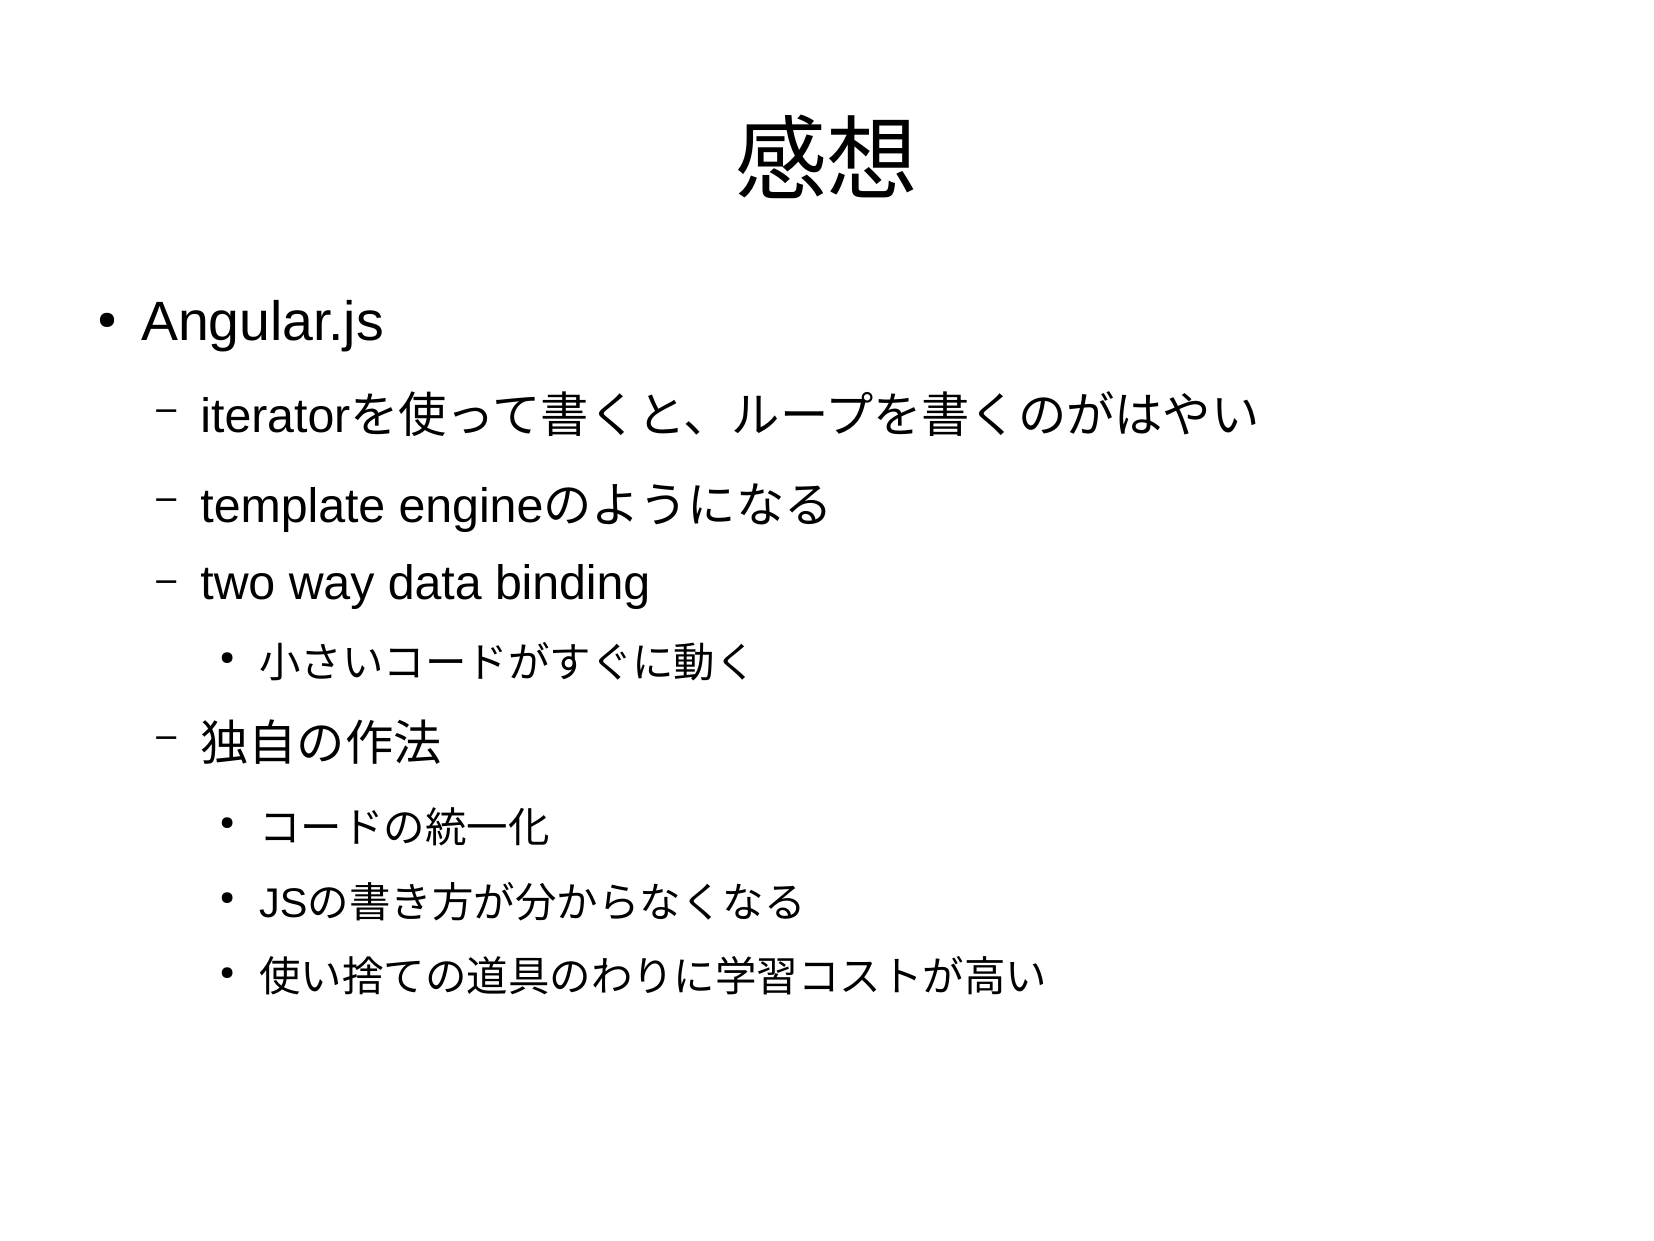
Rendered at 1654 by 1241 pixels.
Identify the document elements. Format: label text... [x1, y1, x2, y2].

list Angular.js iteratorを使って書くと、ループを書くのがはやい template engineのようになる two way data binding 小さいコードがすぐに動く 独自の作法 コードの統一化 JSの書き方が分からなくなる 使い捨ての道具のわりに学習コストが高い [82, 290, 1571, 1010]
title 感想 [82, 49, 1571, 257]
